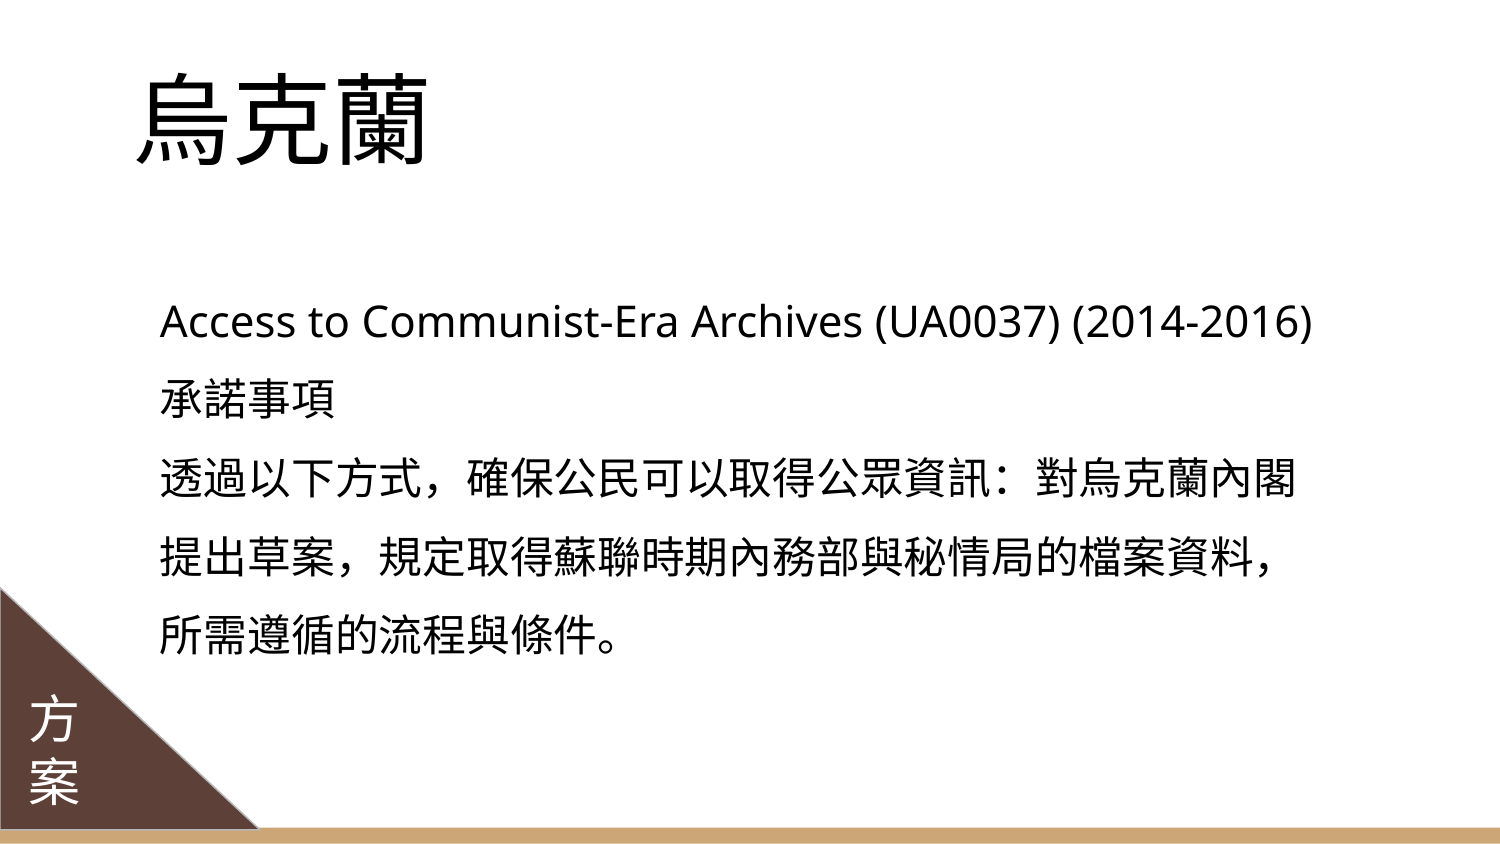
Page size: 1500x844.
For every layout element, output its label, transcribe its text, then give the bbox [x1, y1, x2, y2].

text_box [0, 587, 261, 830]
text_box 方案 [13, 671, 111, 760]
title Access to Communist-Era Archives (UA0037) (2014-2016) 承諾事項 透過以下方式，確保公民可以取得公眾資訊：對烏克蘭內閣提出草案，規定取得蘇聯時期內務部與秘情局的檔案資料，所需遵循的流程與條件。 [144, 256, 1355, 672]
title 烏克蘭 [117, 0, 1383, 235]
